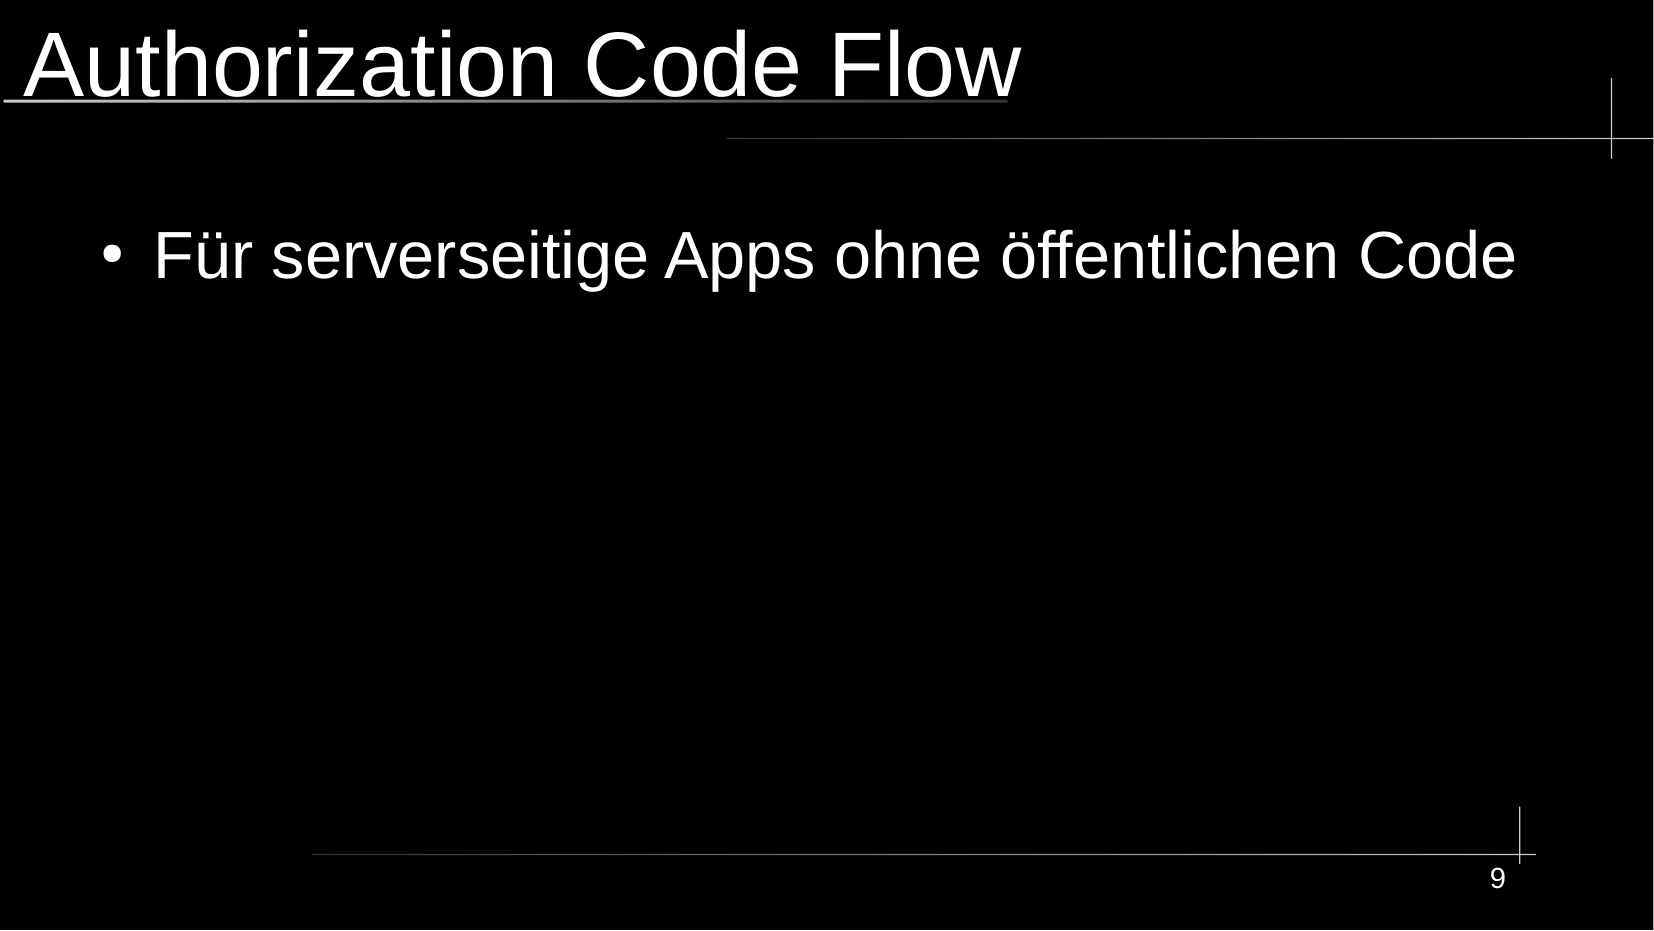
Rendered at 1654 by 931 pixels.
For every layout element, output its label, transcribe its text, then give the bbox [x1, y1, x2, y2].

title Authorization Code Flow [23, 11, 1589, 119]
list Für serverseitige Apps ohne öffentlichen Code [82, 217, 1571, 758]
